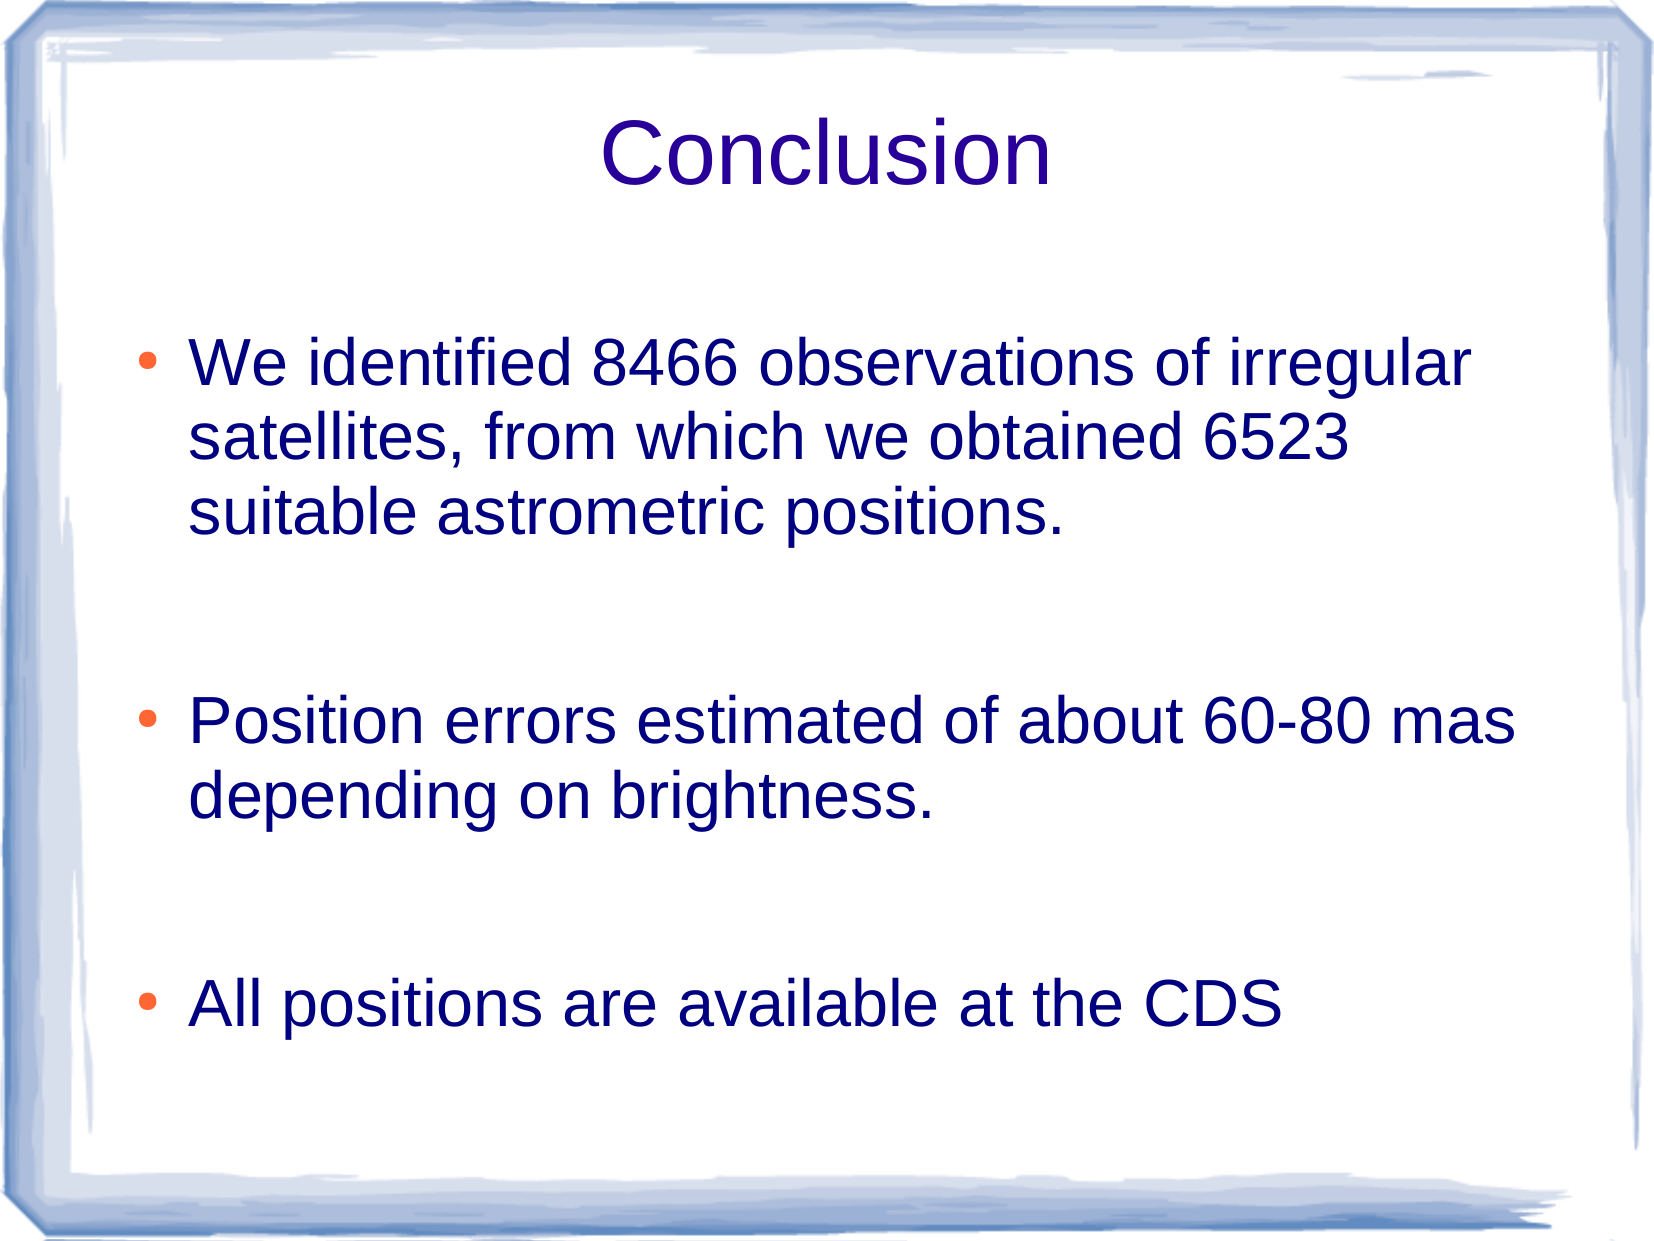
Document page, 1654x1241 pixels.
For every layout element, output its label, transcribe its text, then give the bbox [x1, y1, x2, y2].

picture [0, 0, 1654, 1241]
title Conclusion [82, 49, 1571, 257]
list We identified 8466 observations of irregular satellites, from which we obtained 6523 suitable astrometric positions. Position errors estimated of about 60-80 mas depending on brightness. All positions are available at the CDS [118, 324, 1571, 1045]
